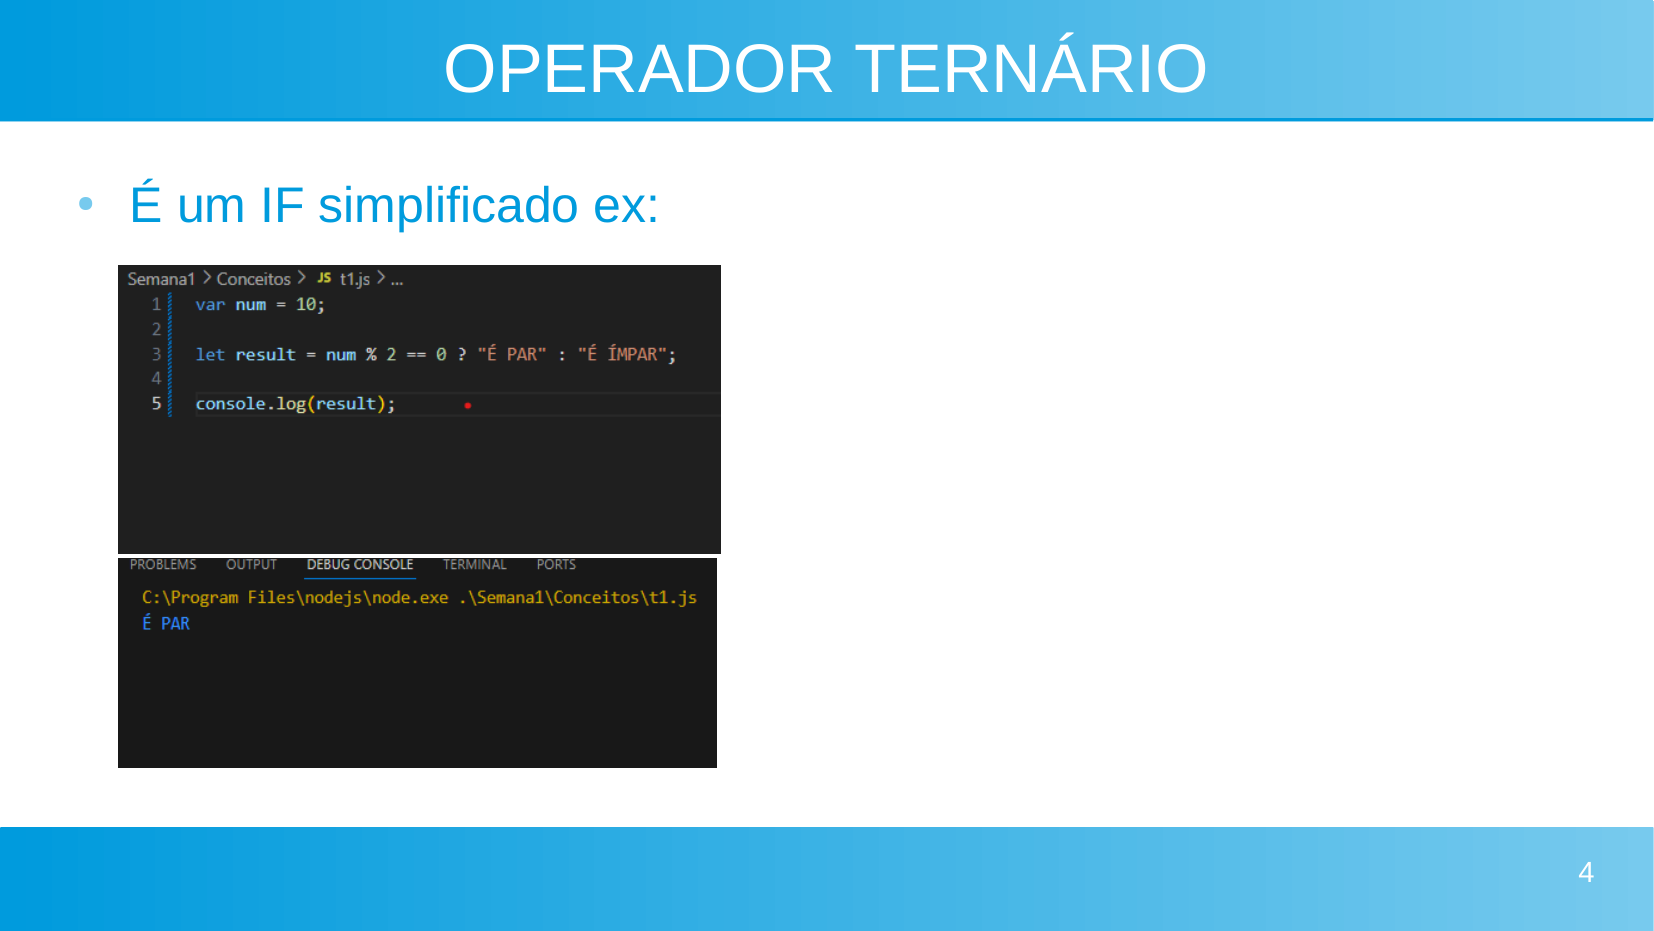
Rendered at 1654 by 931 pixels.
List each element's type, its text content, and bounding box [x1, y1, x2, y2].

picture [118, 558, 717, 768]
title OPERADOR TERNÁRIO [59, 29, 1595, 108]
picture [118, 265, 721, 554]
list É um IF simplificado ex: [59, 177, 1595, 768]
